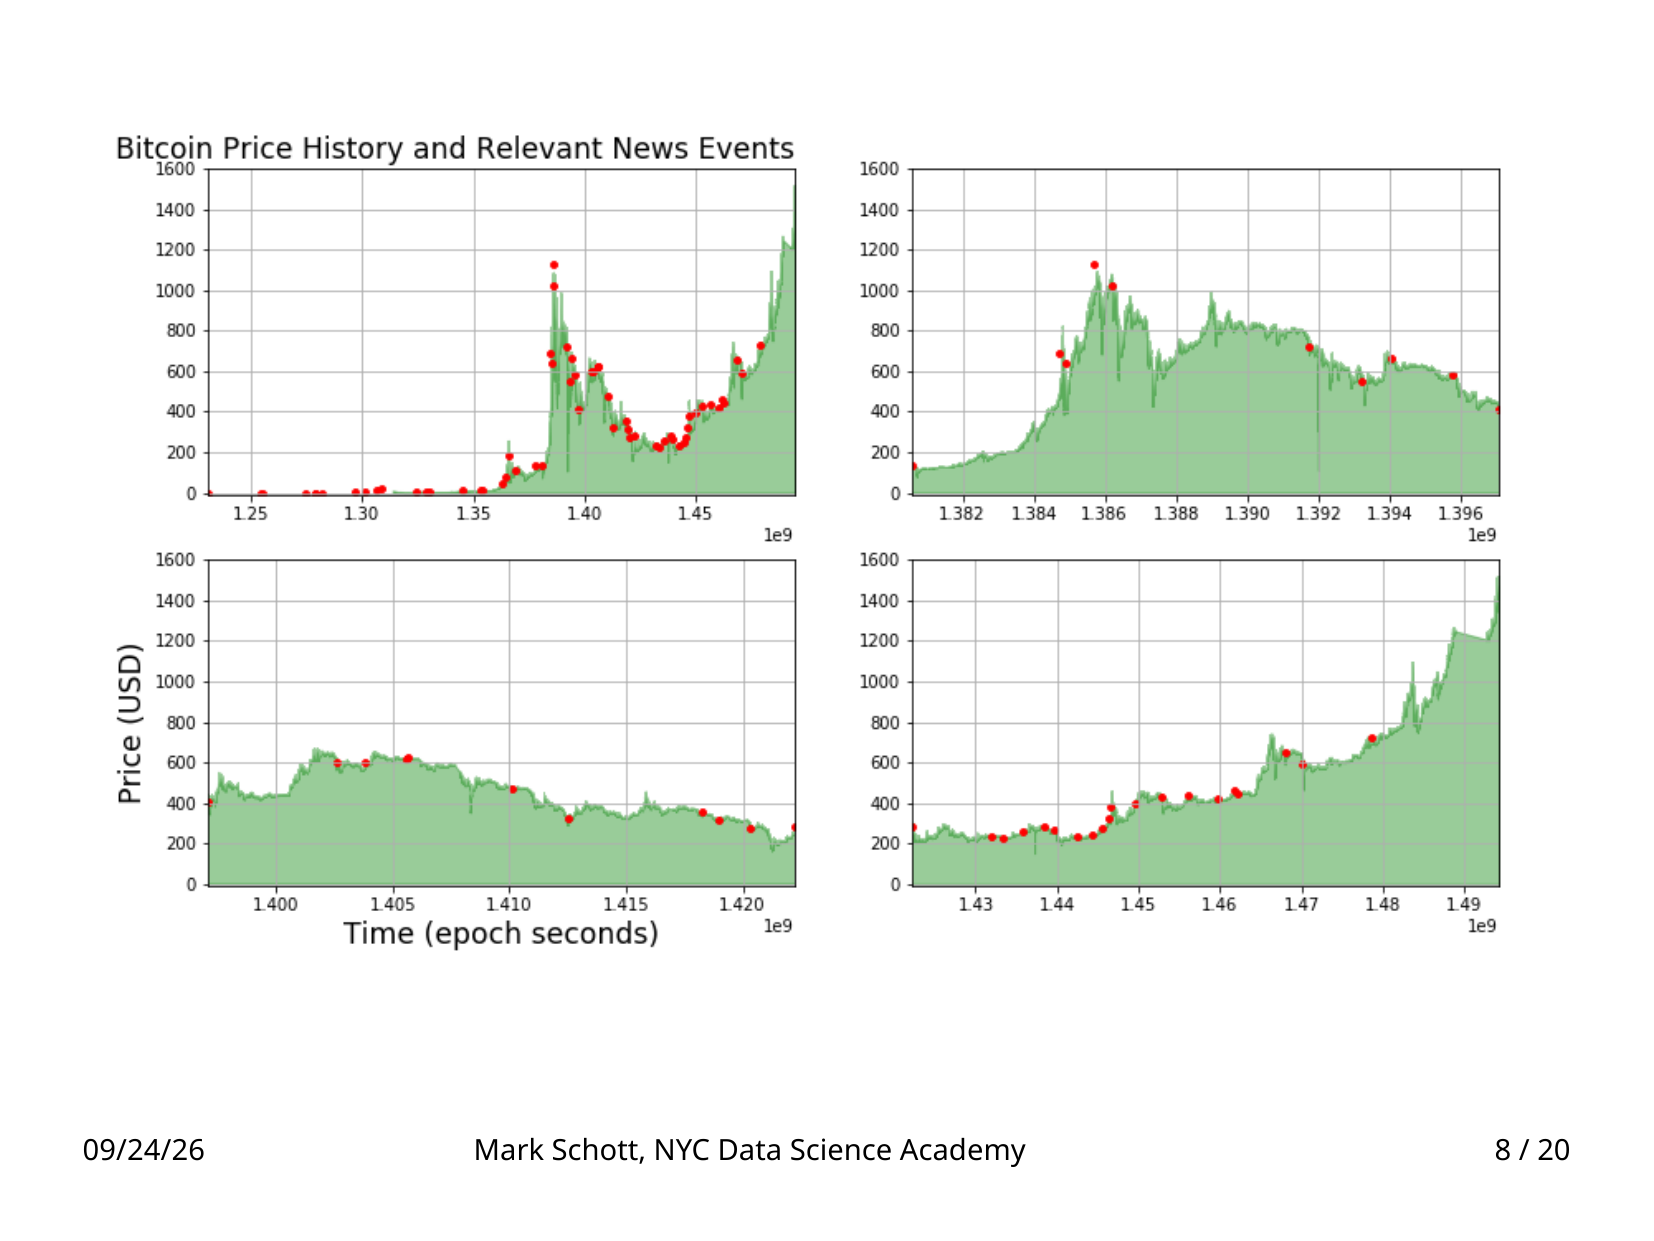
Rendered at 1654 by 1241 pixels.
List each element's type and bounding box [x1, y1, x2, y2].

picture [0, 55, 1654, 1006]
